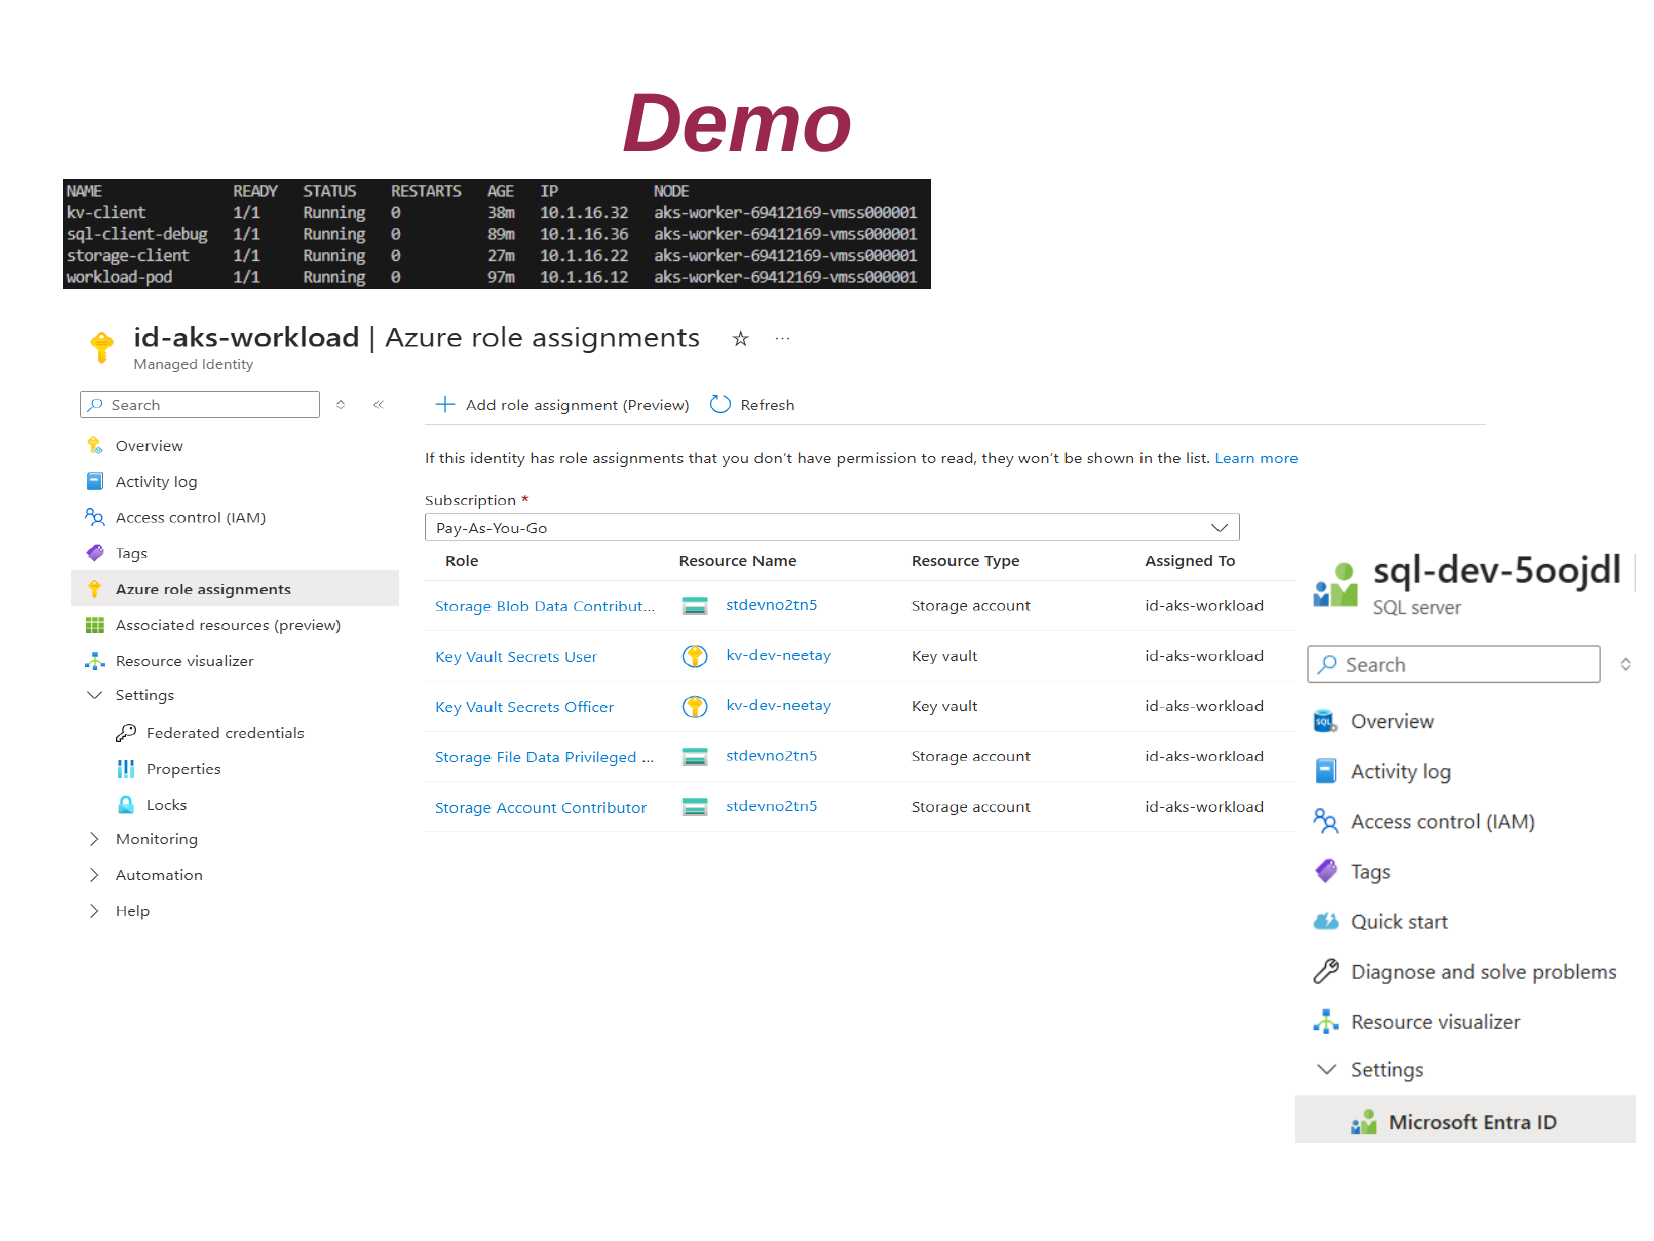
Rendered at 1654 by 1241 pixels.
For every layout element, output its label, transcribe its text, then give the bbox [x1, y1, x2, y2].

picture [63, 179, 931, 289]
picture [71, 311, 1636, 1143]
title Demo [59, 49, 1418, 196]
